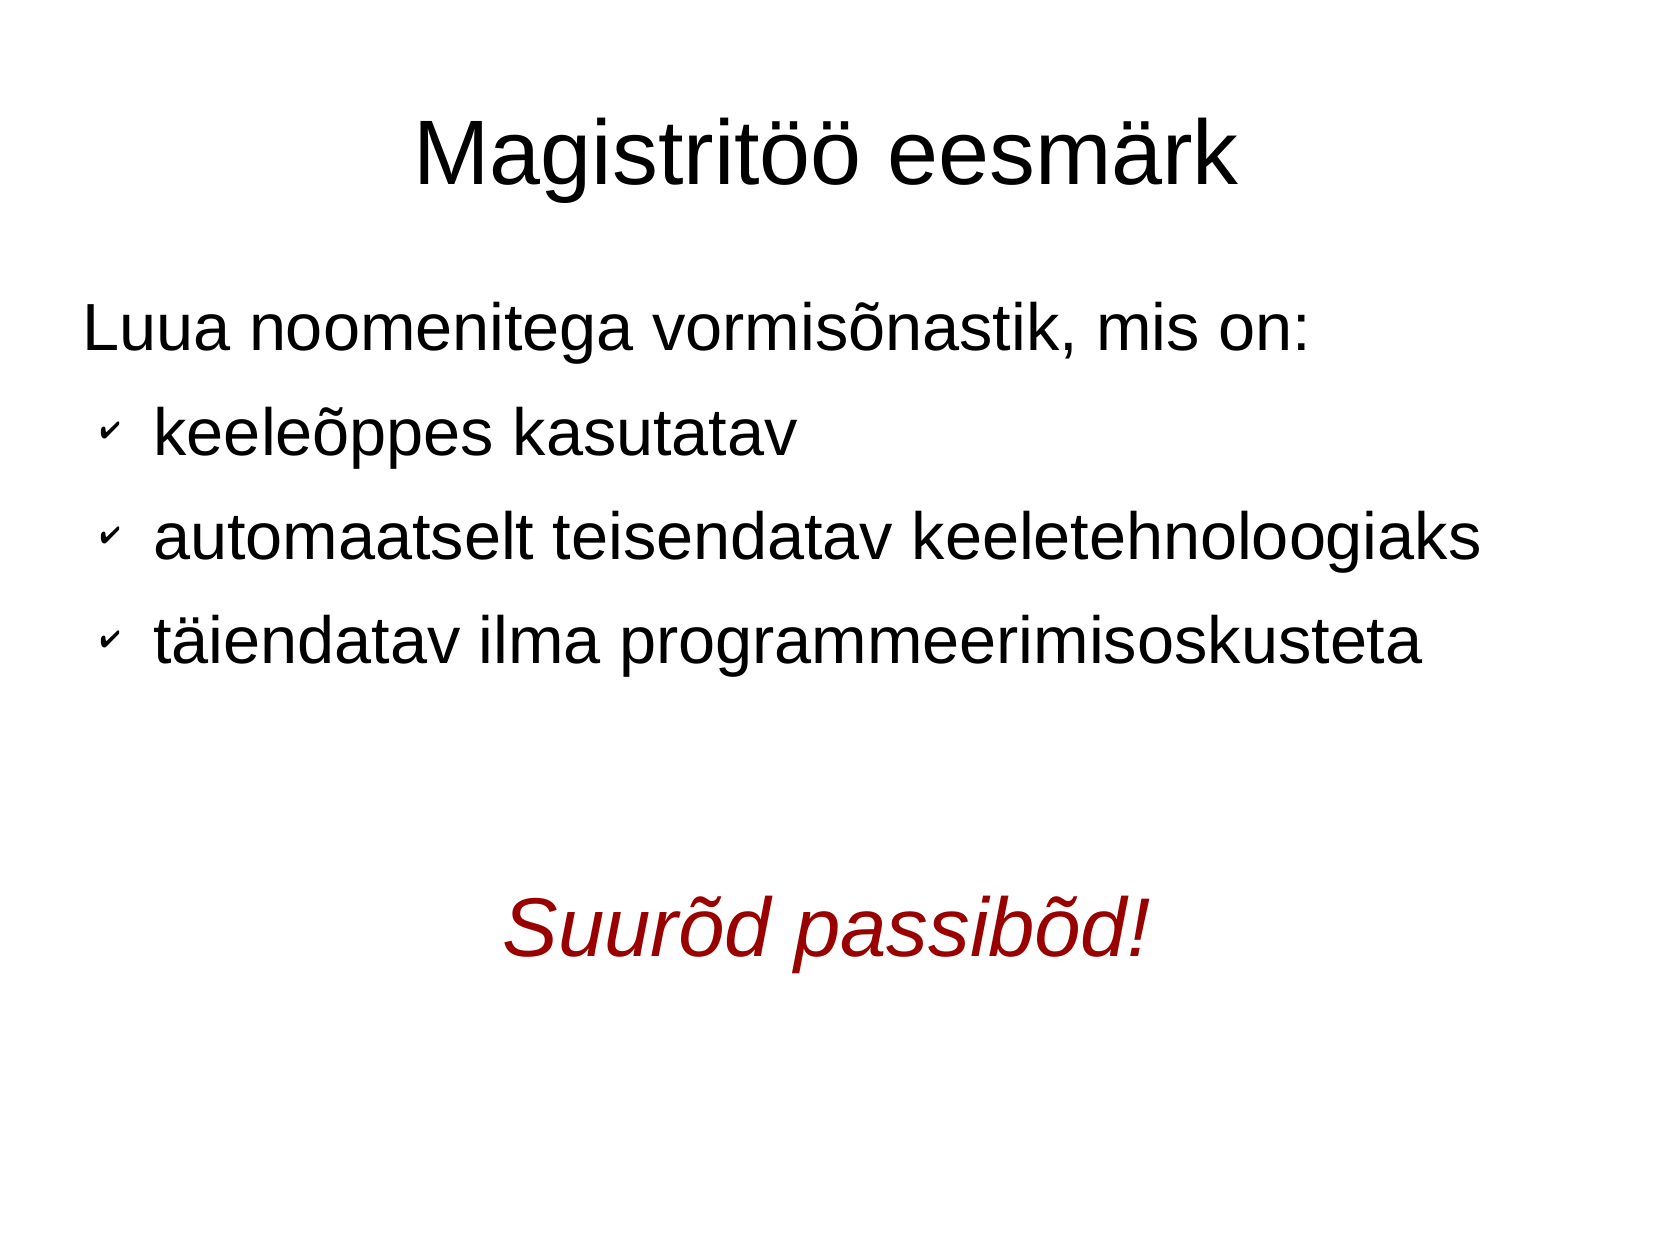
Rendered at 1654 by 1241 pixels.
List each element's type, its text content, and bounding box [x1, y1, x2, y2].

list Luua noomenitega vormisõnastik, mis on: keeleõppes kasutatav automaatselt teisendatav keeletehnoloogiaks täiendatav ilma programmeerimisoskusteta [82, 290, 1571, 1010]
text_box Suurõd passibõd! [118, 874, 1536, 982]
title Magistritöö eesmärk [82, 49, 1571, 257]
